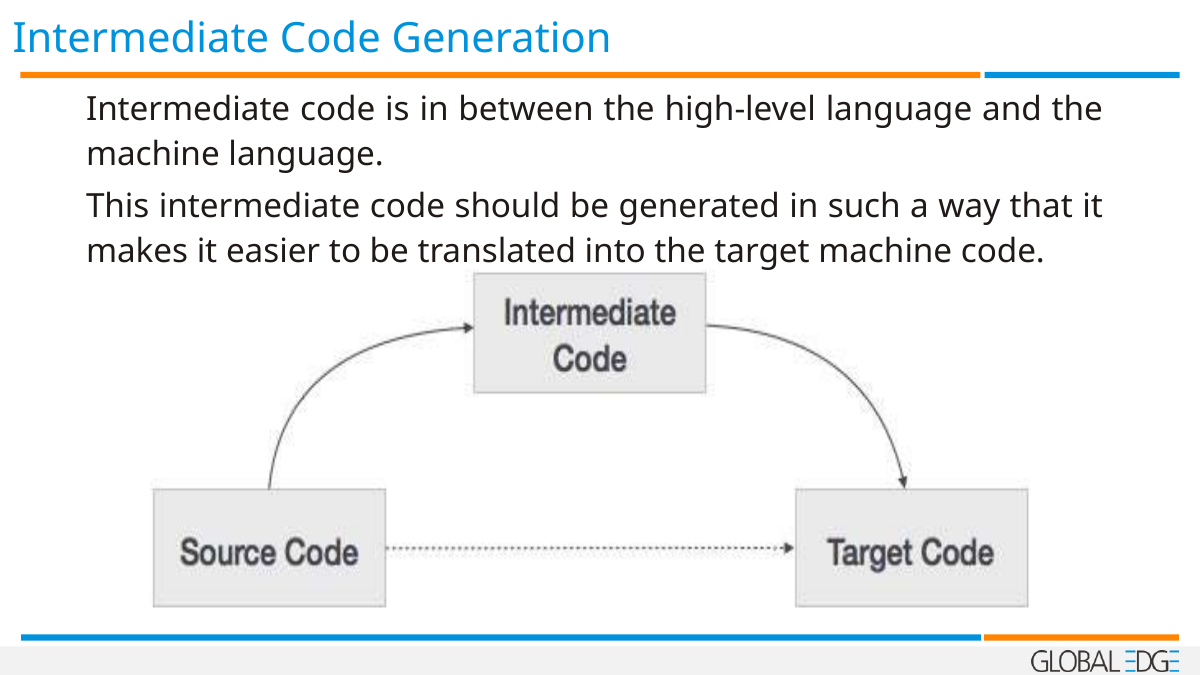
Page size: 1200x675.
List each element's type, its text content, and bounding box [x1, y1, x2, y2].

subtitle Intermediate code is in between the high-level language and the machine language. This intermediate code should be generated in such a way that it makes it easier to be translated into the target machine code. [50, 84, 1131, 476]
picture [1031, 650, 1179, 672]
picture [150, 476, 1032, 614]
title Intermediate Code Generation [12, 9, 1088, 63]
